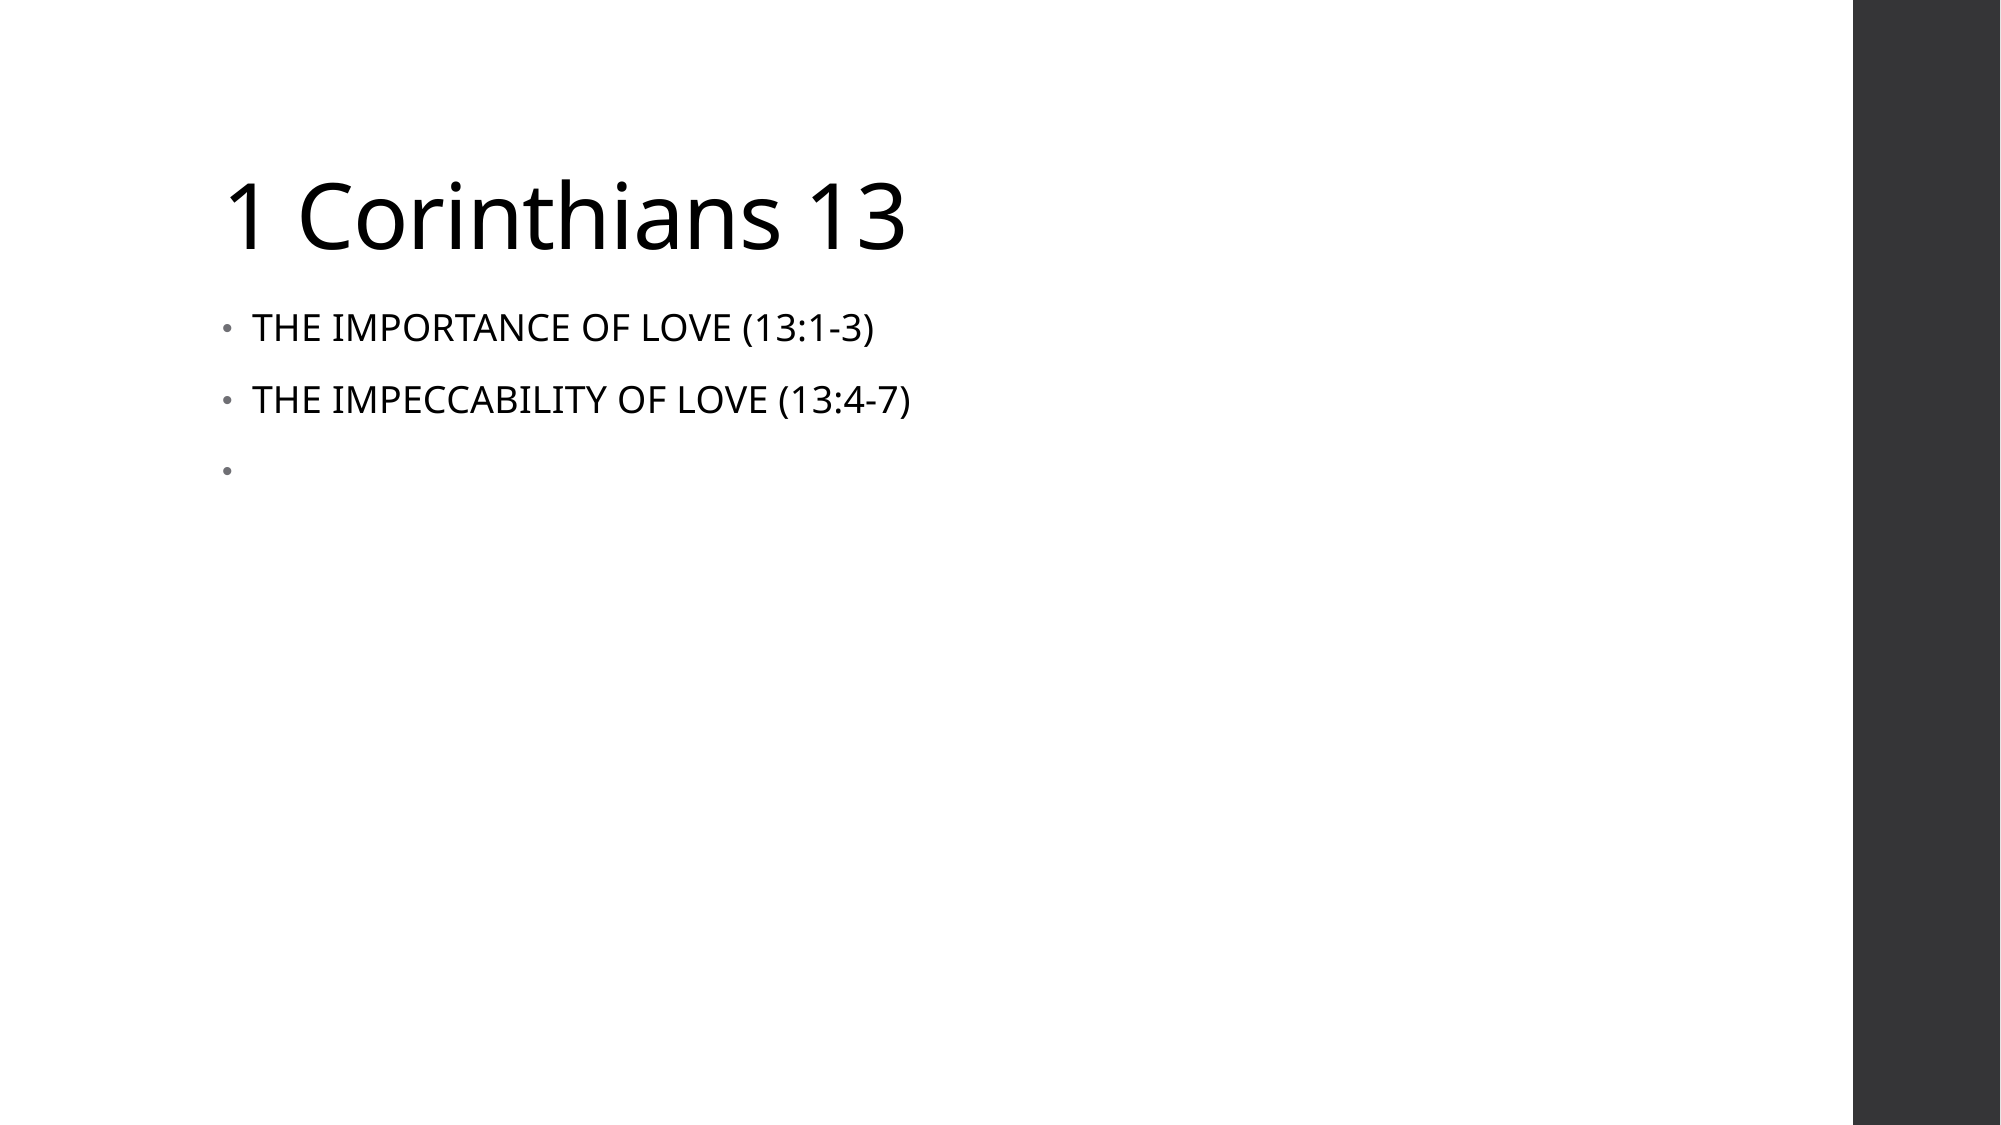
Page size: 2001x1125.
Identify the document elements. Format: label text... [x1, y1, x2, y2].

title 1 Corinthians 13 [206, 60, 1797, 278]
list THE IMPORTANCE OF LOVE (13:1-3) THE IMPECCABILITY OF LOVE (13:4-7) [206, 299, 1617, 1014]
